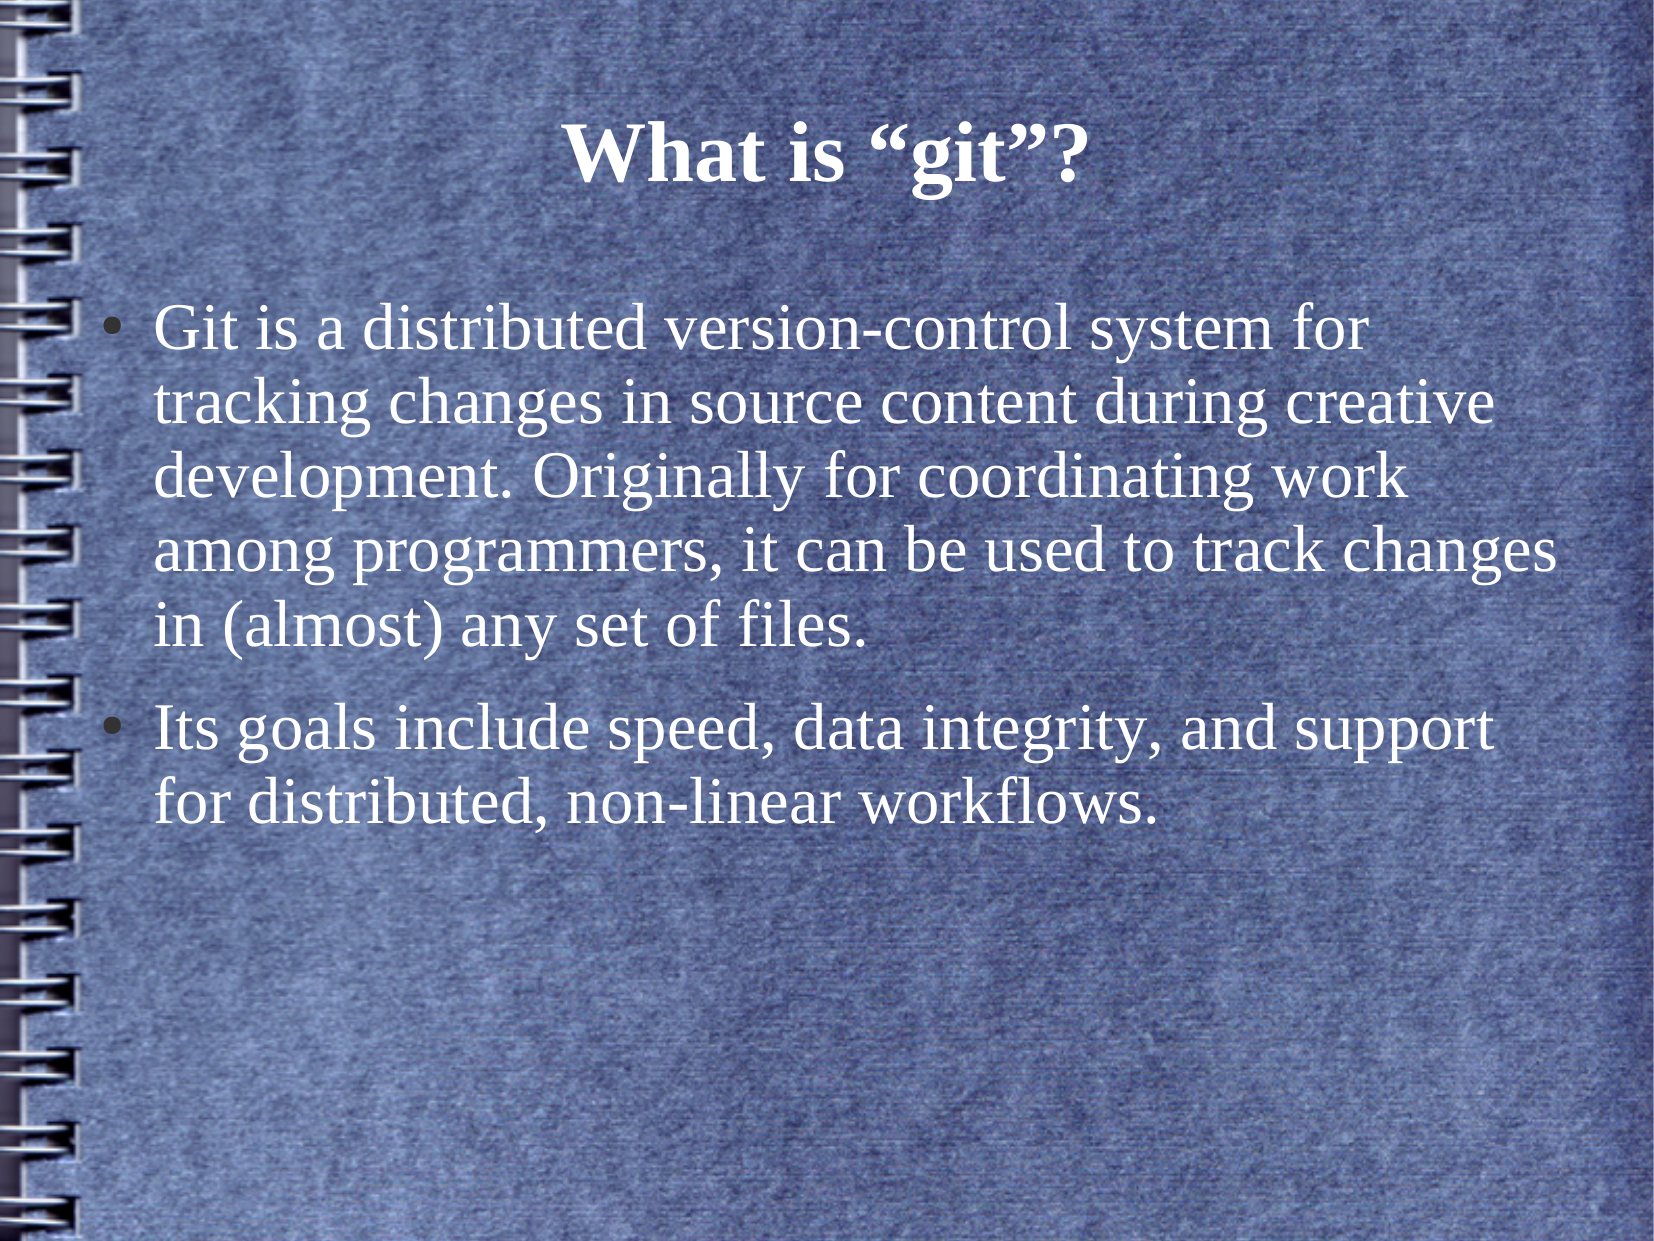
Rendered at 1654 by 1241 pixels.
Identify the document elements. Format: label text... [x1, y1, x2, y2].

list Git is a distributed version-control system for tracking changes in source content during creative development. Originally for coordinating work among programmers, it can be used to track changes in (almost) any set of files. Its goals include speed, data integrity, and support for distributed, non-linear workflows. [82, 290, 1571, 1109]
title What is “git”? [82, 49, 1571, 257]
picture [0, 0, 1654, 1241]
